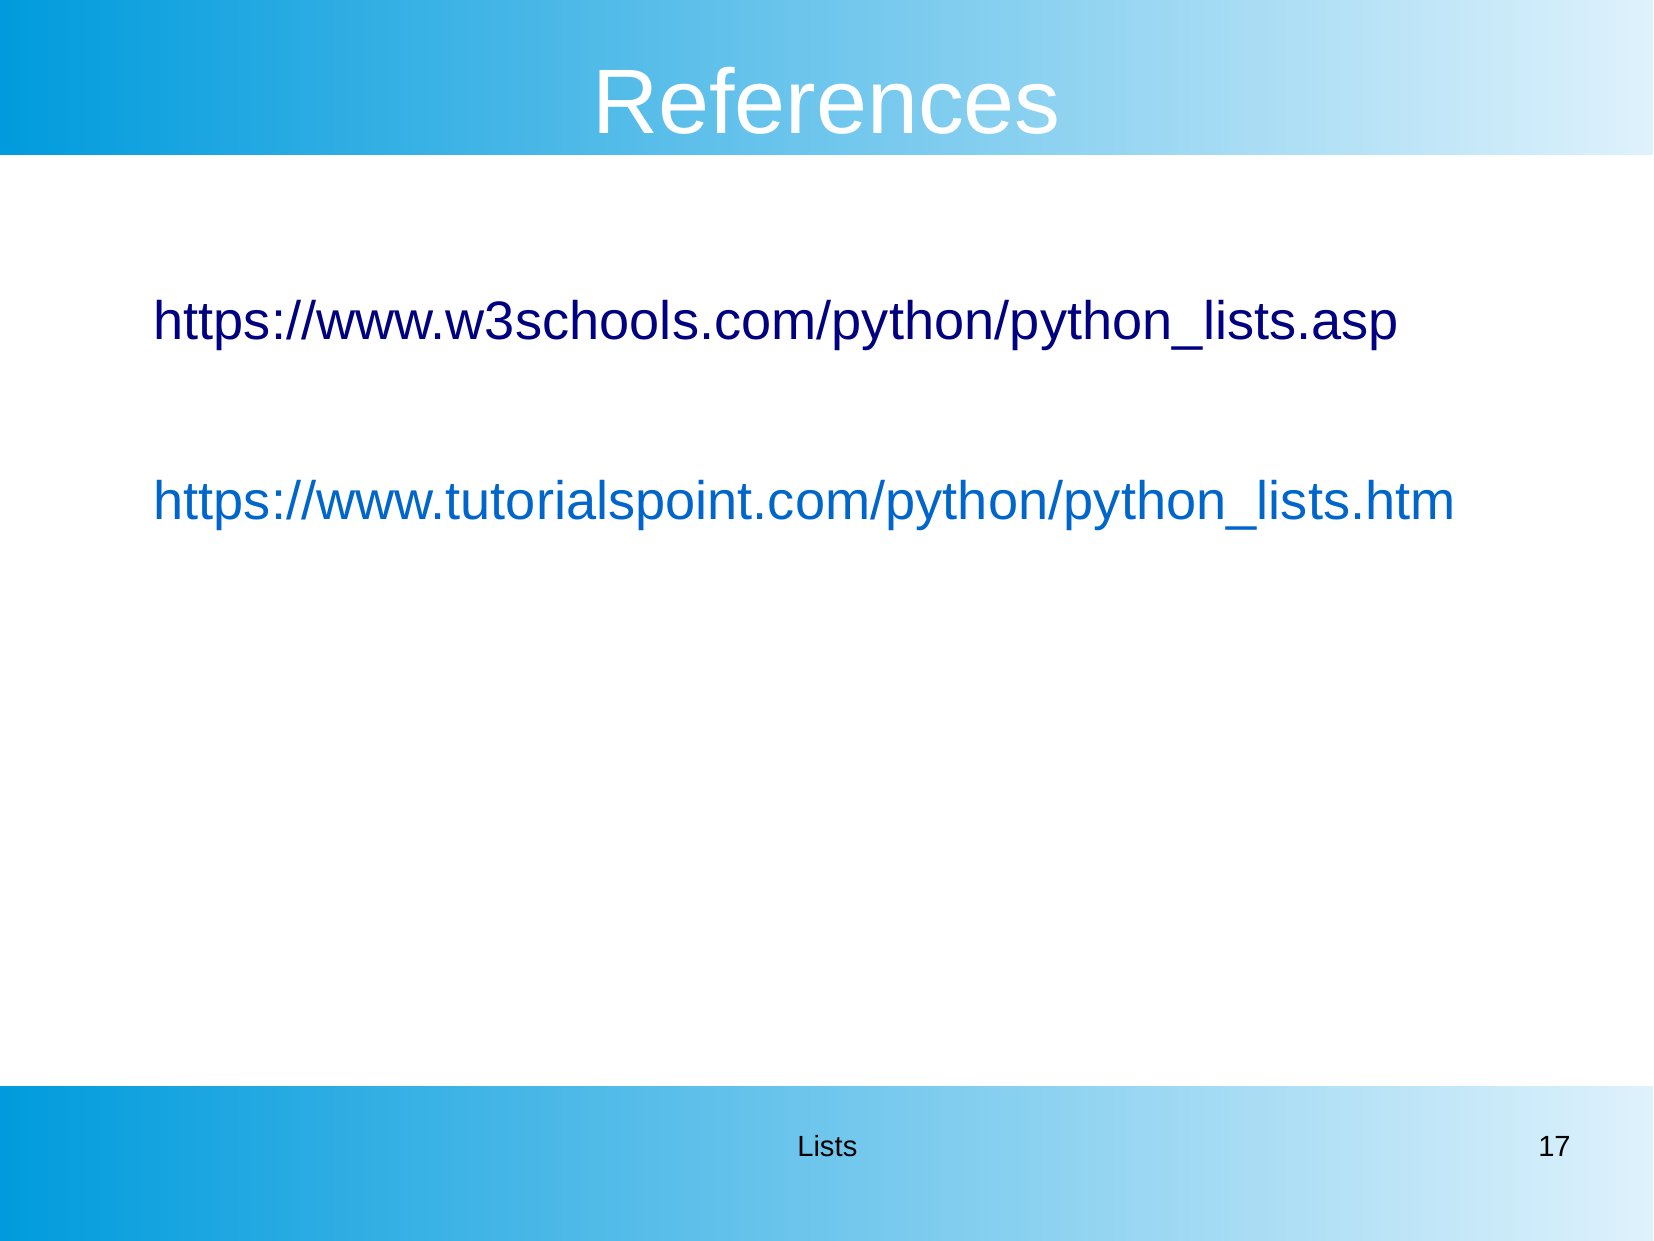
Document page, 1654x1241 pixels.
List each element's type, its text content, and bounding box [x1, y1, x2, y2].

list https://www.w3schools.com/python/python_lists.asp https://www.tutorialspoint.com/python/python_lists.htm [82, 290, 1583, 1010]
title References [82, 49, 1571, 155]
